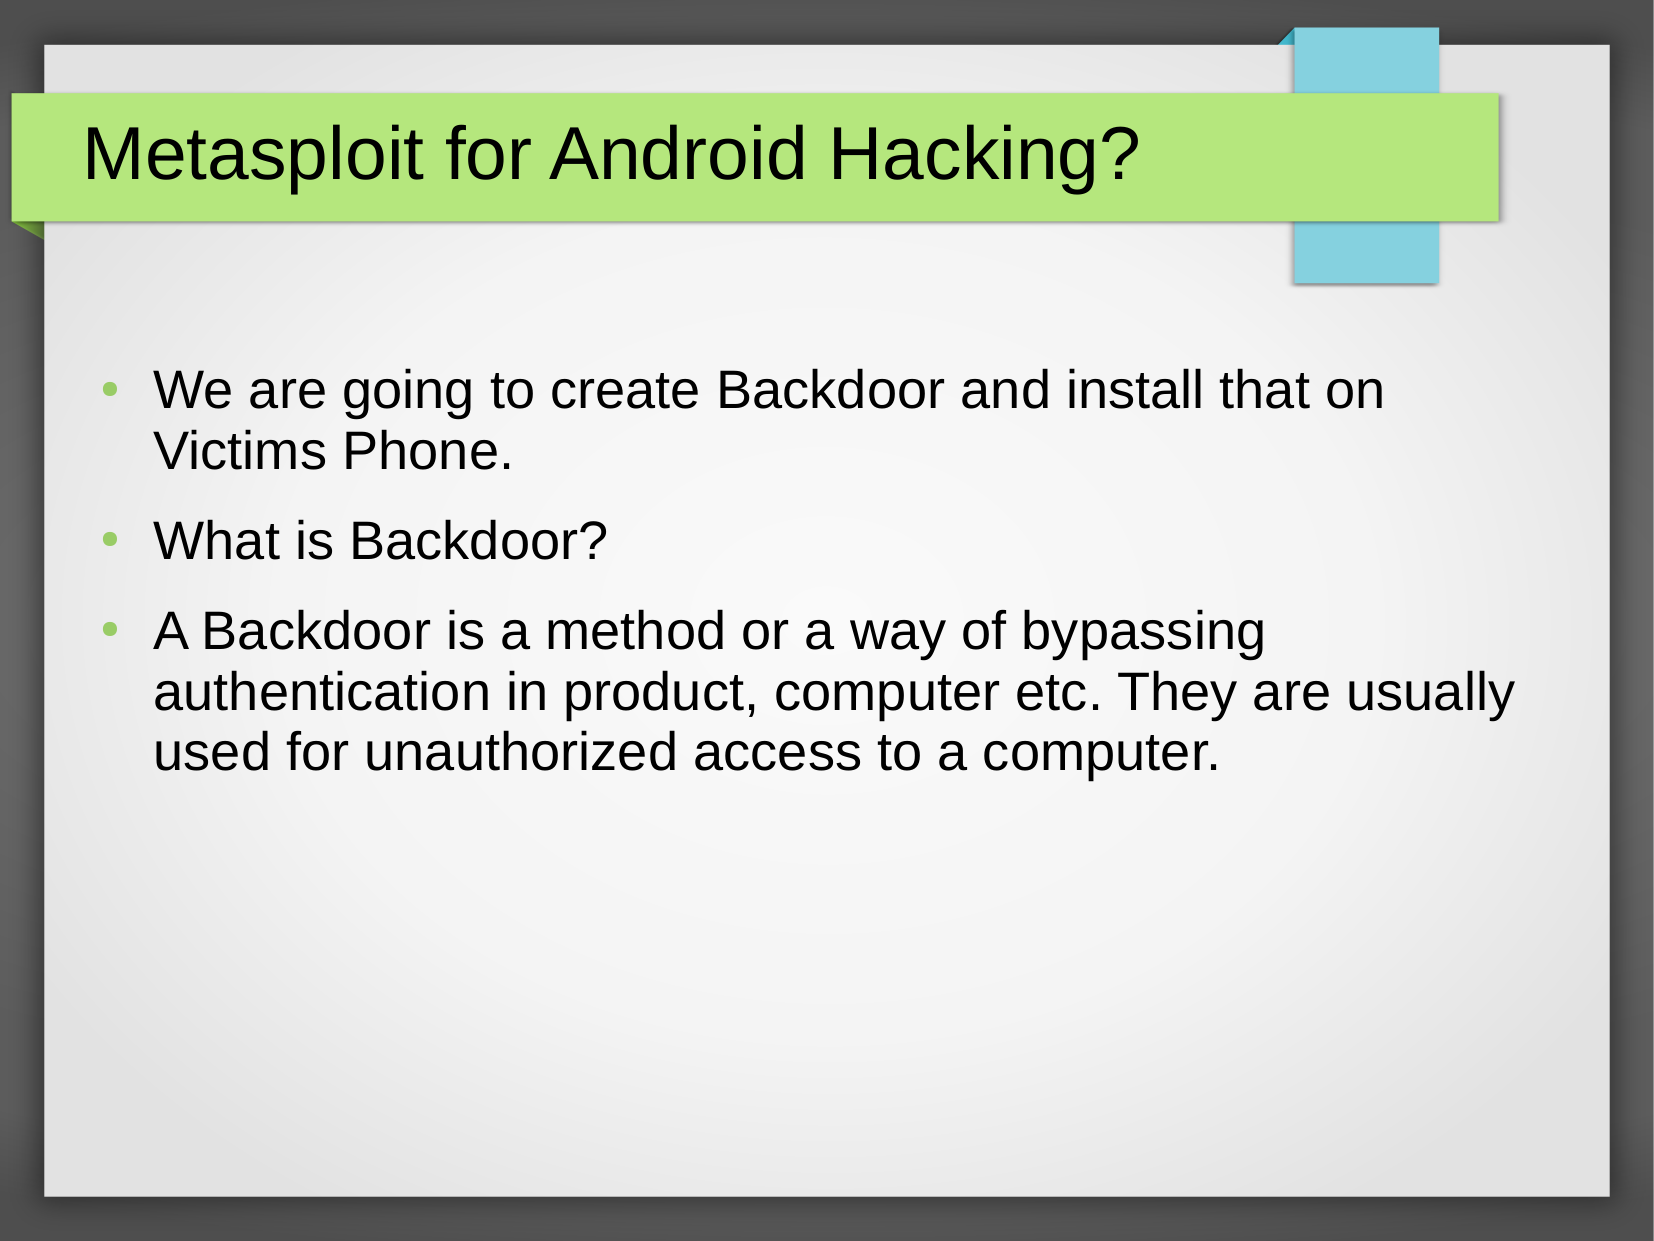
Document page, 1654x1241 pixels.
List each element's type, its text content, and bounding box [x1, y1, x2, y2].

list We are going to create Backdoor and install that on Victims Phone. What is Backdoor? A Backdoor is a method or a way of bypassing authentication in product, computer etc. They are usually used for unauthorized access to a computer. [82, 360, 1571, 1080]
picture [0, 0, 1654, 1241]
title Metasploit for Android Hacking? [82, 94, 1264, 213]
